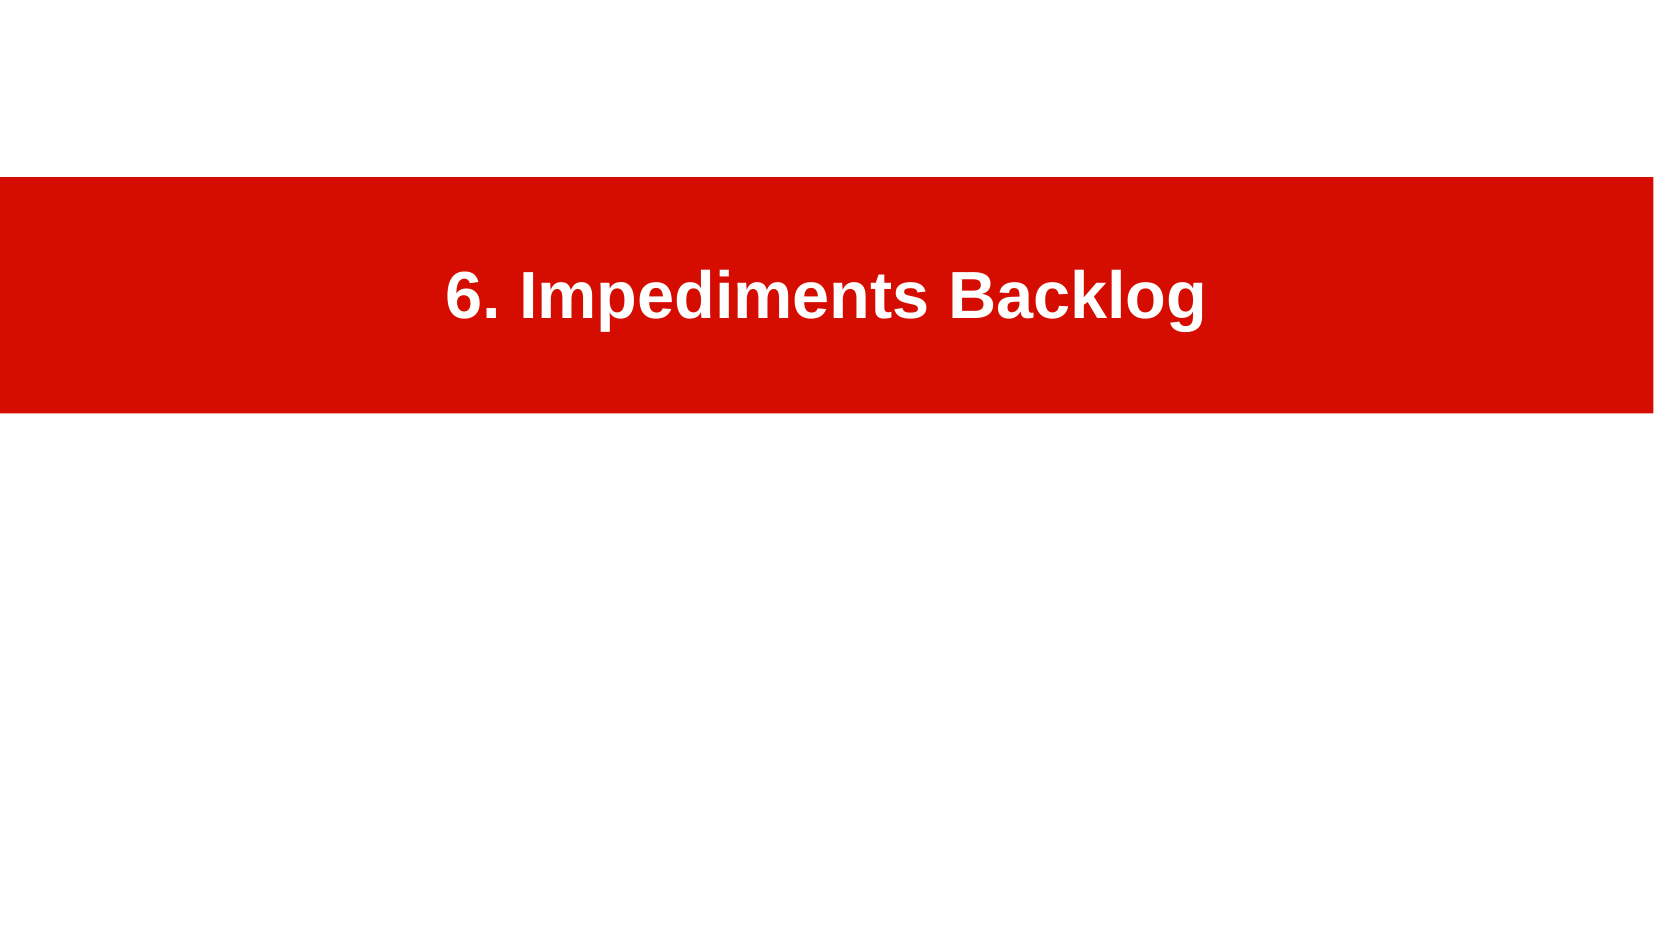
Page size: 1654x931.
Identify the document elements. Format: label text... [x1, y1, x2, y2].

title 6. Impediments Backlog [0, 177, 1654, 414]
